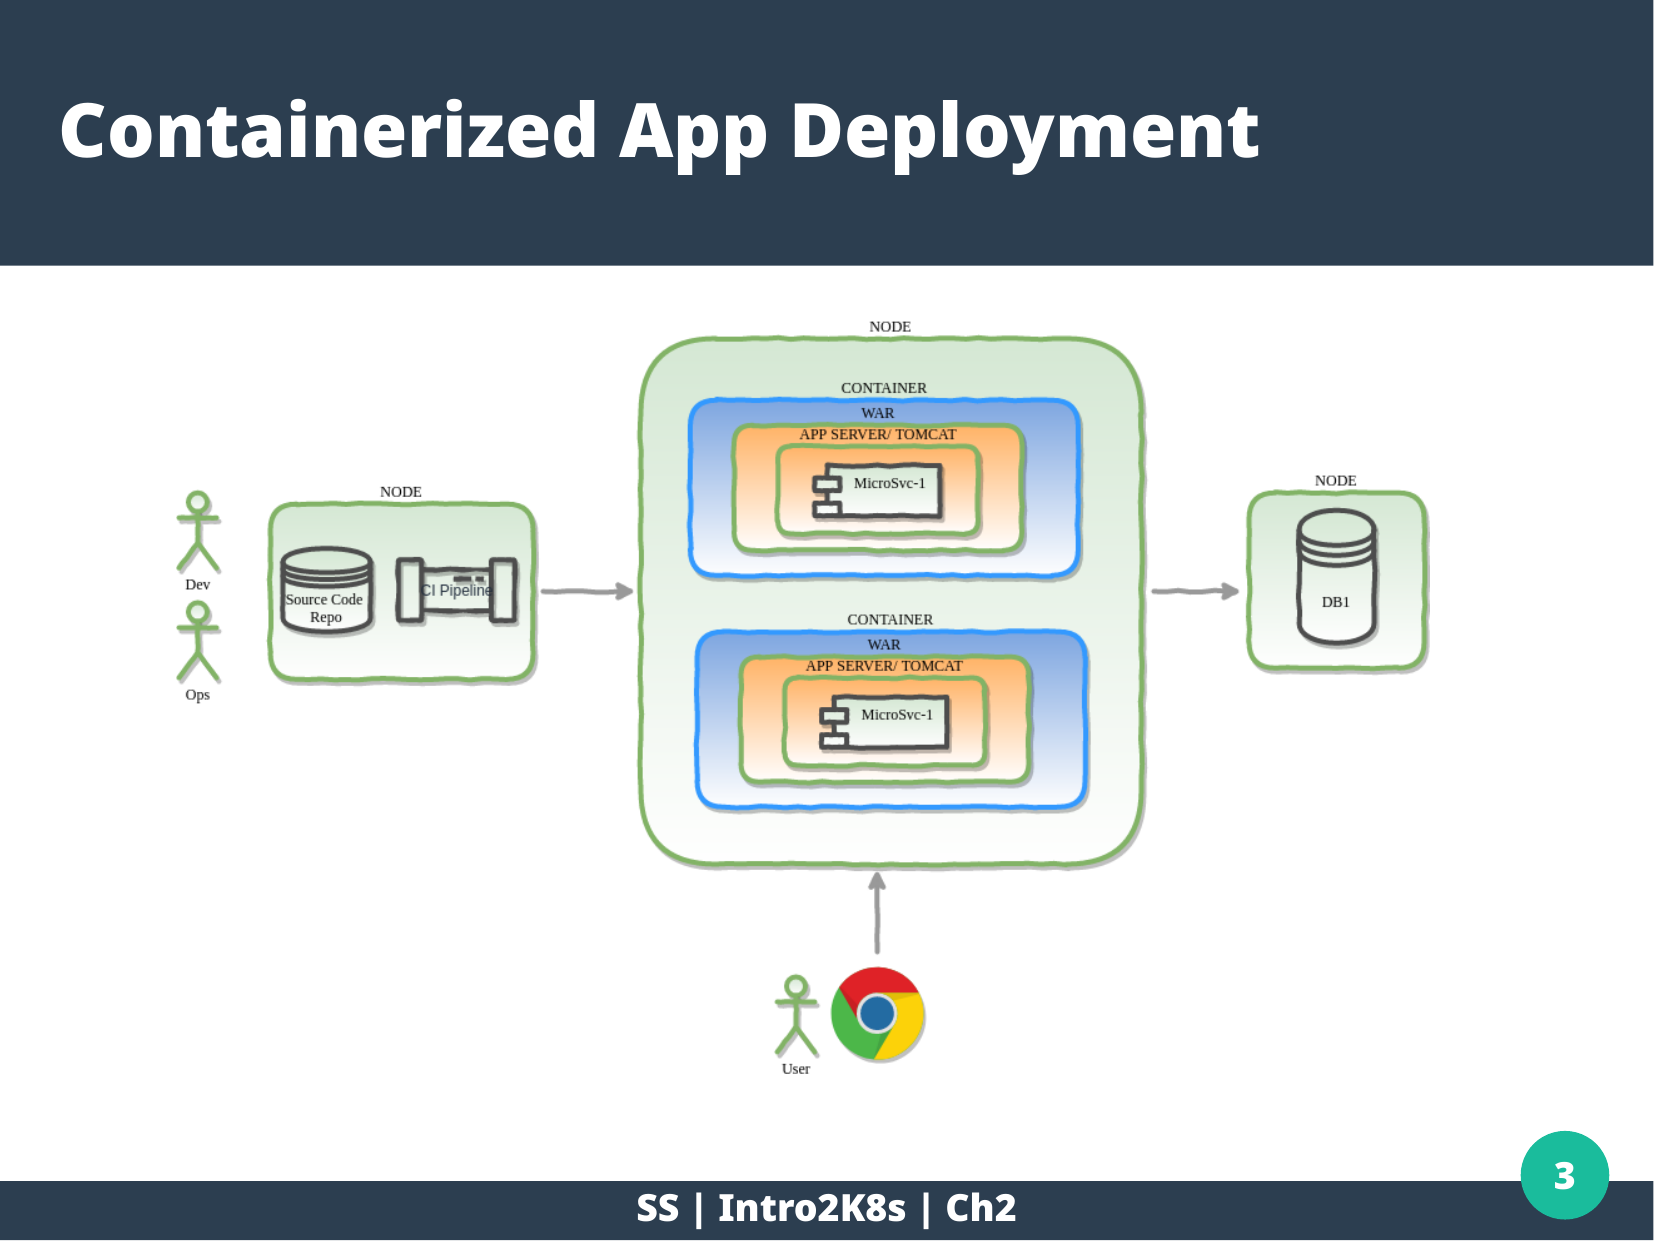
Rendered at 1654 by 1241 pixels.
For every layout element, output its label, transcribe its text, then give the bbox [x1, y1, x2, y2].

title Containerized App Deployment [59, 49, 1595, 207]
picture [176, 318, 1430, 1079]
